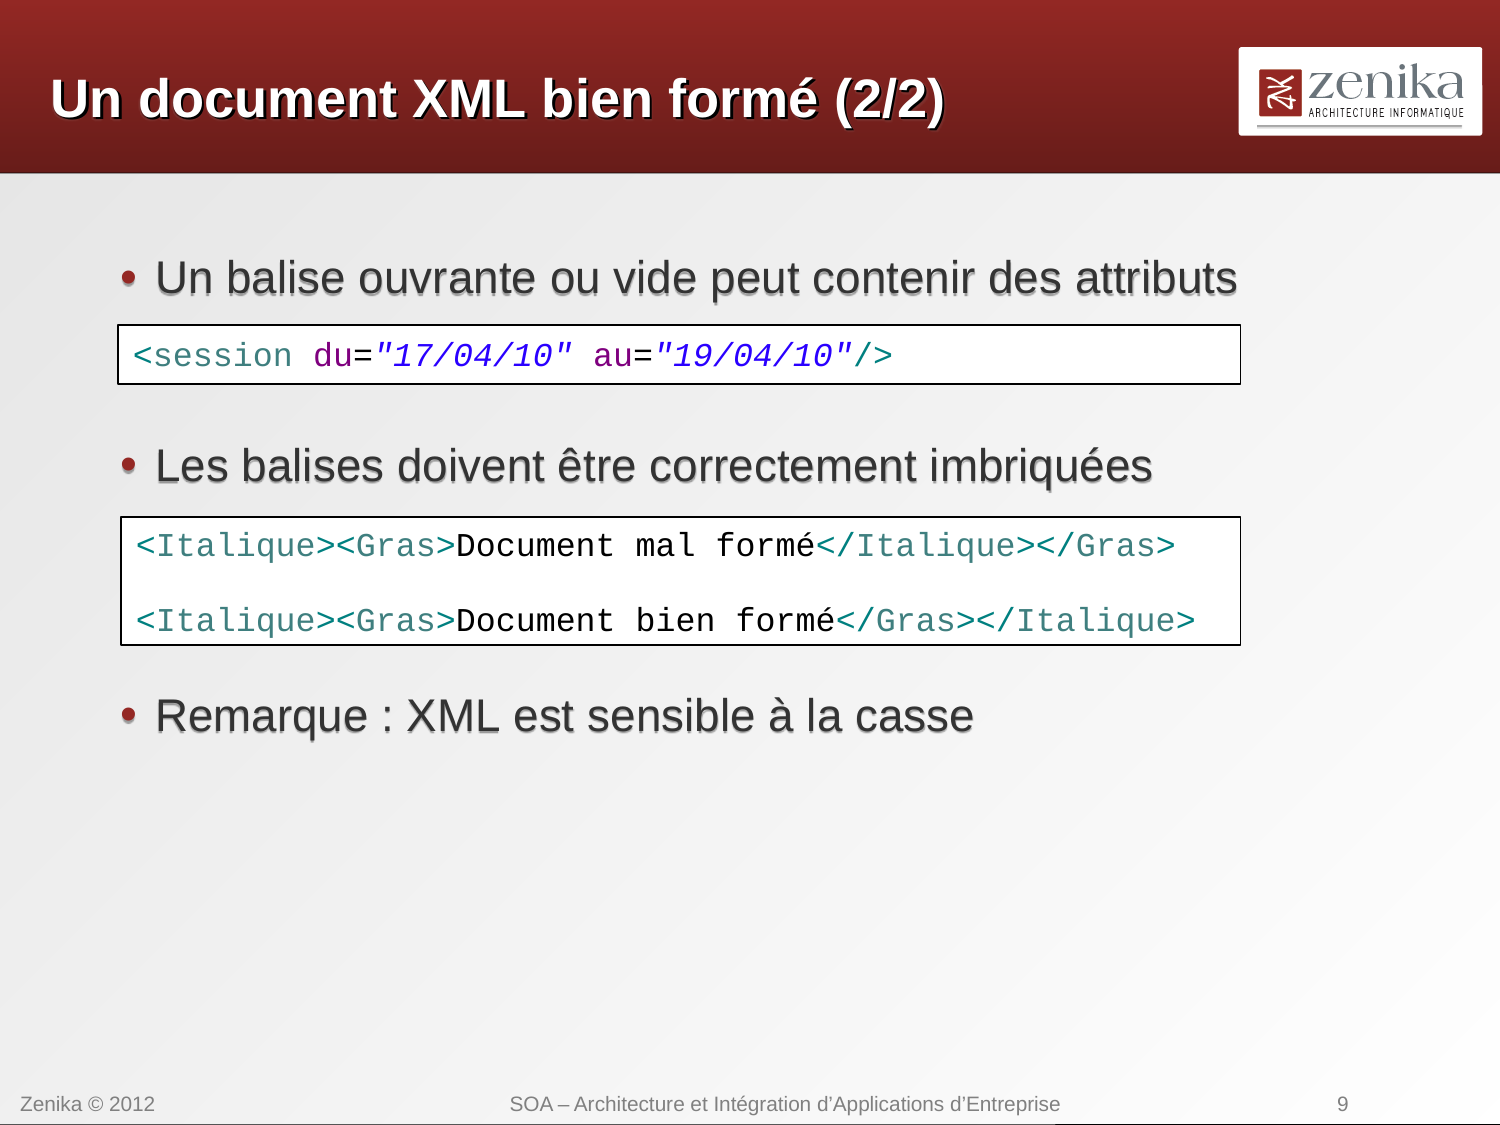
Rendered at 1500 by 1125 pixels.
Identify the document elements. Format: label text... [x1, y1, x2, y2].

text_box <Italique><Gras>Document mal formé</Italique></Gras> <Italique><Gras>Document bien formé</Gras></Italique> [121, 516, 1241, 646]
list Un balise ouvrante ou vide peut contenir des attributs Les balises doivent être correctement imbriquées Remarque : XML est sensible à la casse [50, 249, 1435, 1064]
text_box <session du="17/04/10" au="19/04/10"/> [118, 324, 1241, 384]
title Un document XML bien formé (2/2) [50, 22, 1206, 172]
